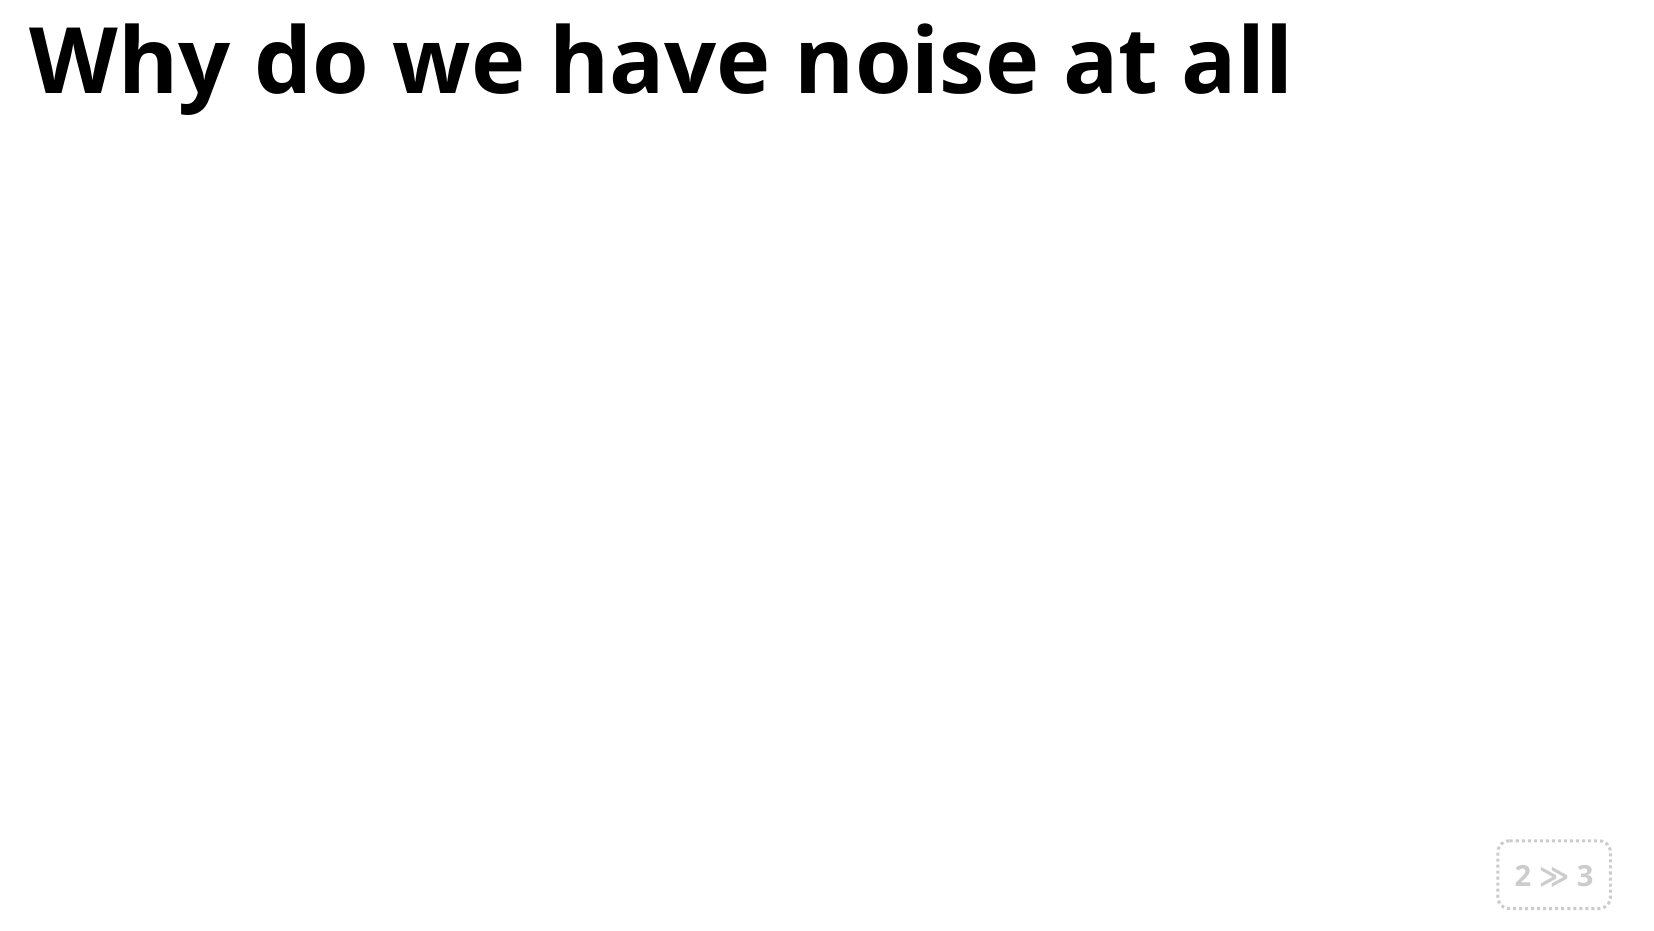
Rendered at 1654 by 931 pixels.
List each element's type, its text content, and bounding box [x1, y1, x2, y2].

title Why do we have noise at all [29, 0, 1613, 118]
